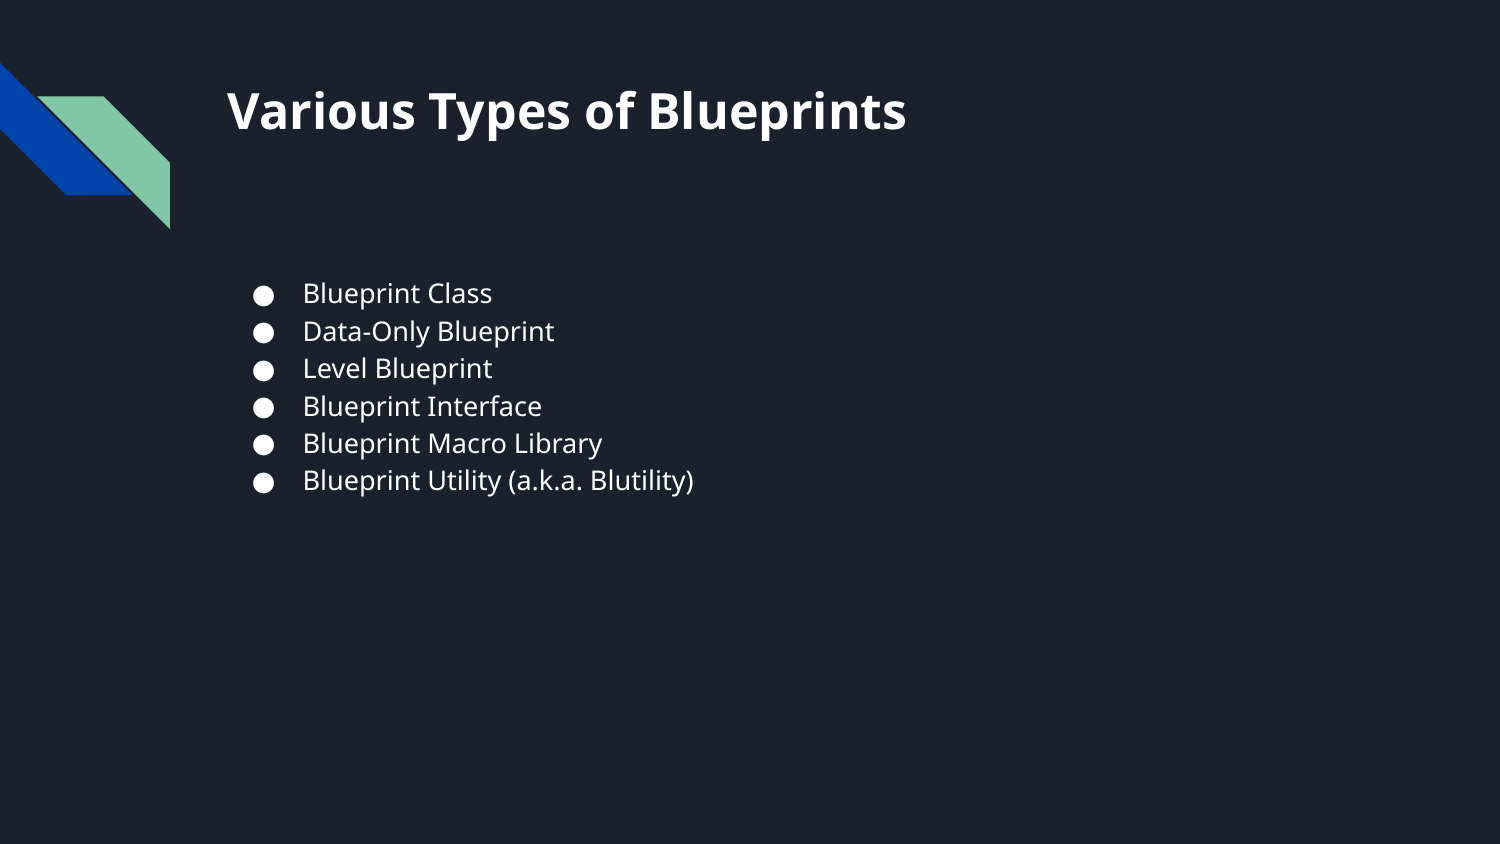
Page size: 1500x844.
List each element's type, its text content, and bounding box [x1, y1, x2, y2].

text_box Blueprint Class Data-Only Blueprint Level Blueprint Blueprint Interface Blueprint Macro Library Blueprint Utility (a.k.a. Blutility) [212, 257, 1368, 735]
text_box Various Types of Blueprints [212, 64, 1368, 215]
